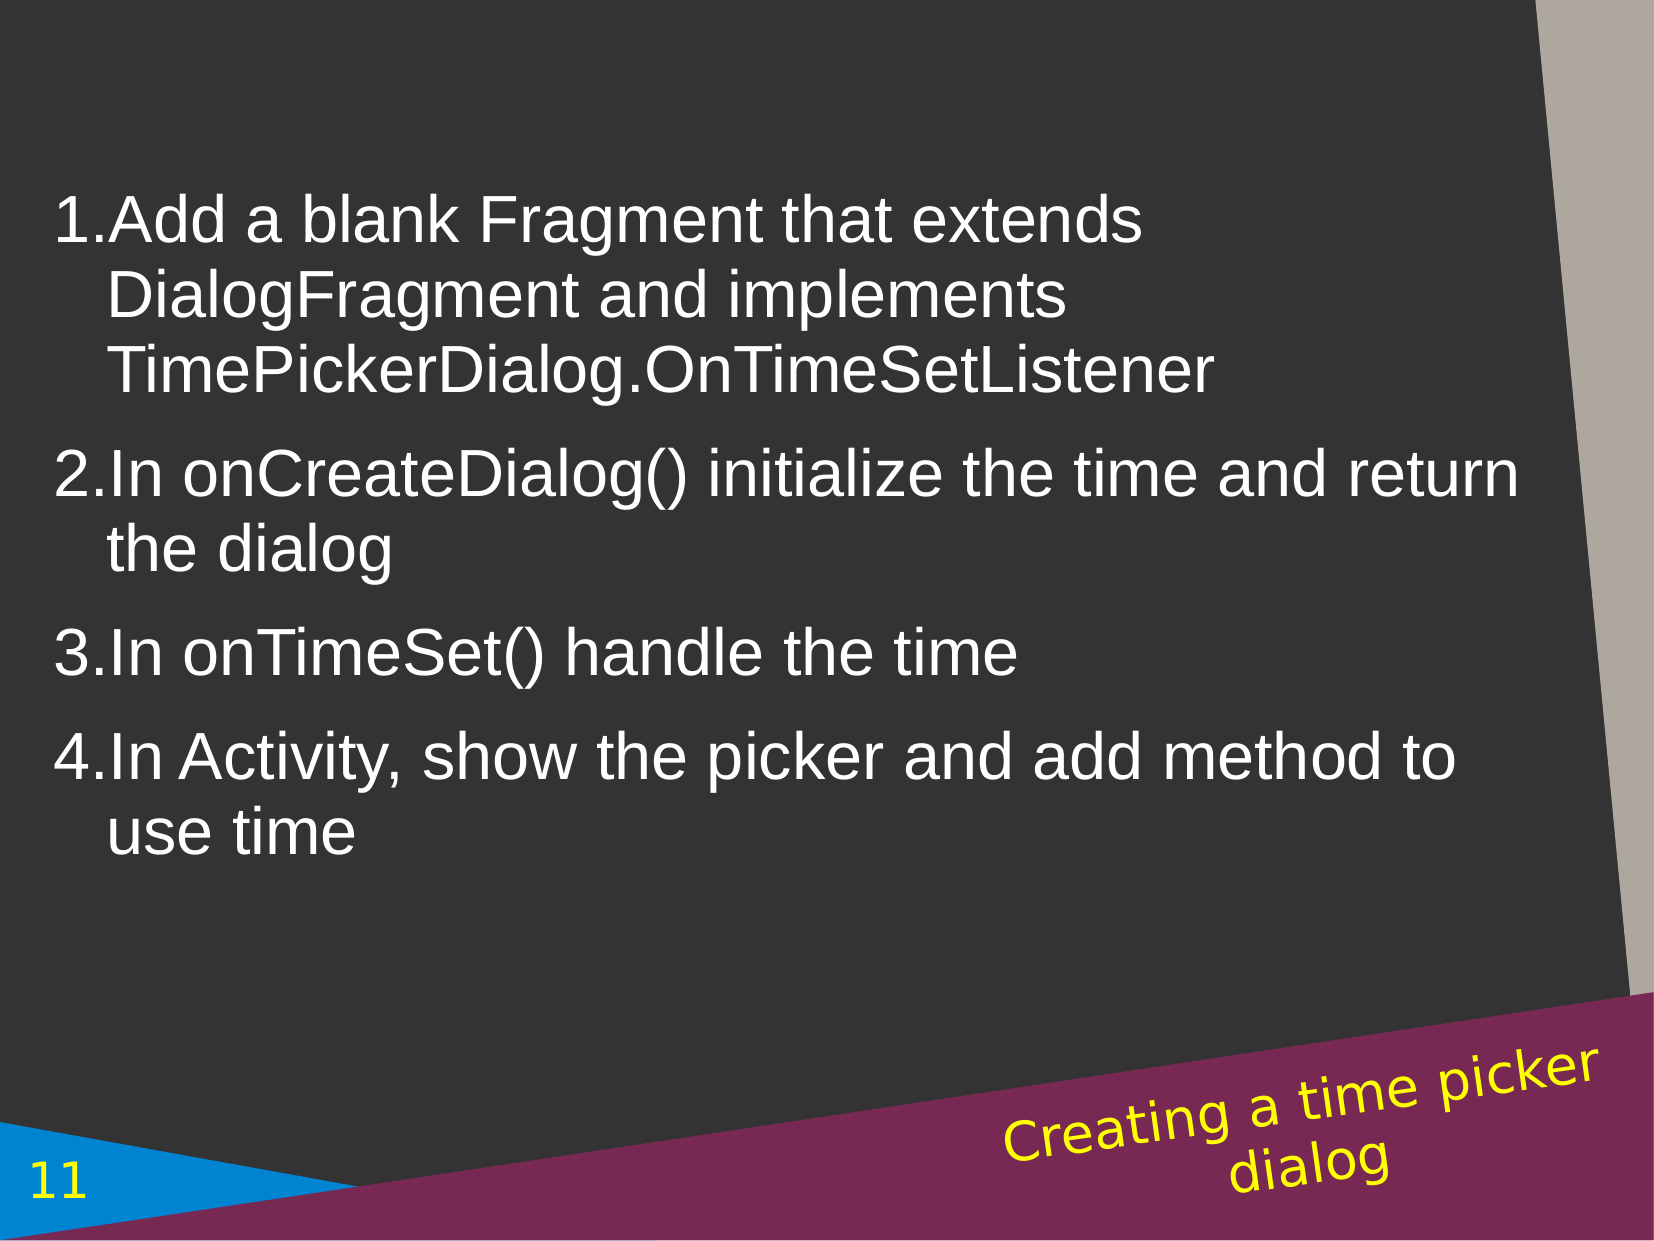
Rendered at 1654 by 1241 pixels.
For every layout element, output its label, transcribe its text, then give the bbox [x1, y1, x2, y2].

title Creating a time picker dialog [956, 995, 1654, 1241]
list Add a blank Fragment that extends DialogFragment and implements TimePickerDialog.OnTimeSetListener In onCreateDialog() initialize the time and return the dialog In onTimeSet() handle the time In Activity, show the picker and add method to use time [35, 59, 1524, 993]
